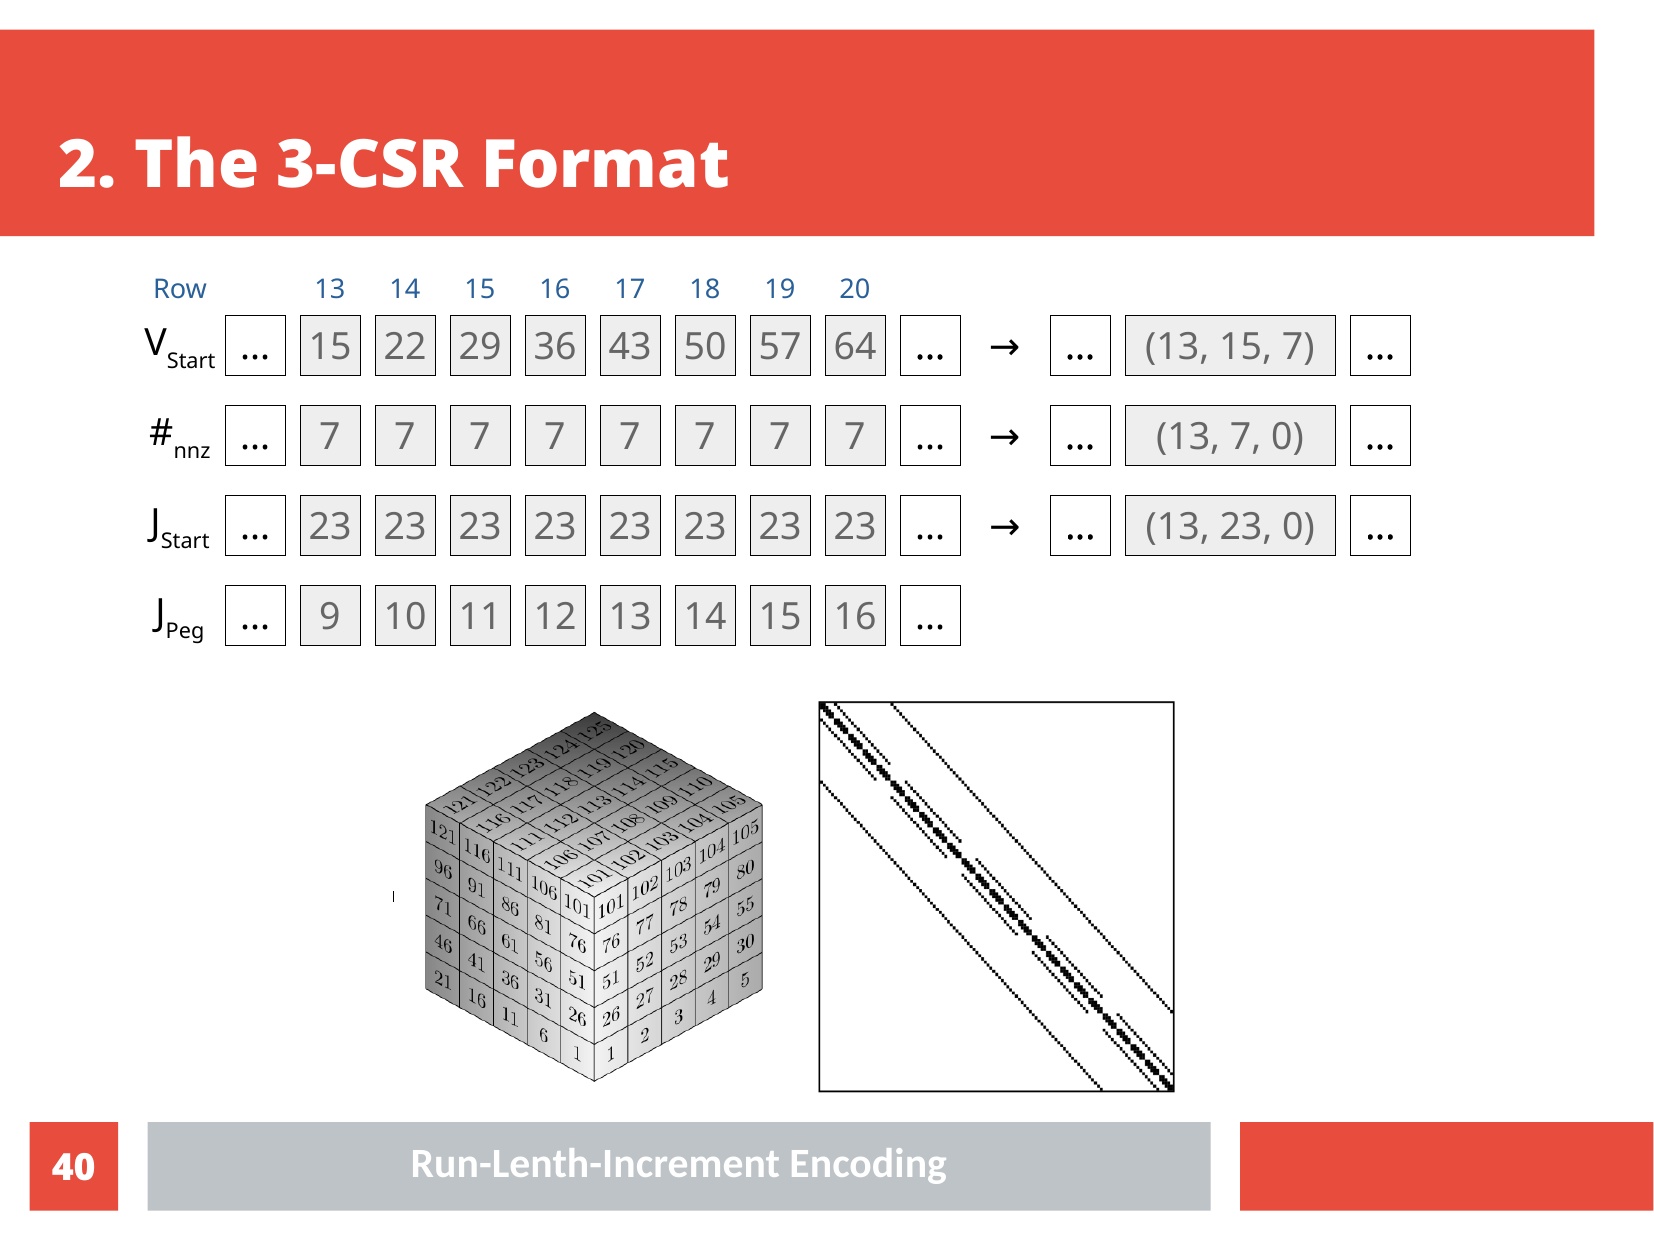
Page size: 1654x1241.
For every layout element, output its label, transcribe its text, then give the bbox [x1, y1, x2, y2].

text_box 16 [825, 585, 886, 646]
text_box VStart [150, 318, 211, 376]
text_box 23 [600, 495, 661, 556]
text_box 7 [675, 405, 736, 466]
text_box #nnz [150, 405, 211, 466]
text_box Row [150, 257, 211, 318]
text_box ... [225, 405, 286, 466]
text_box 64 [825, 318, 886, 376]
text_box JPeg [150, 585, 211, 646]
text_box (13, 23, 0) [1125, 495, 1336, 556]
text_box 7 [600, 405, 661, 466]
text_box 18 [675, 257, 736, 318]
text_box 9 [300, 585, 361, 646]
text_box 7 [750, 405, 811, 466]
text_box ... [1350, 315, 1411, 376]
picture [393, 652, 1199, 1111]
text_box 43 [600, 318, 661, 376]
text_box 15 [750, 585, 811, 646]
text_box 7 [525, 405, 586, 466]
text_box → [974, 315, 1035, 376]
text_box JStart [150, 495, 211, 556]
text_box ... [900, 495, 961, 556]
text_box ... [900, 405, 961, 466]
text_box 36 [525, 318, 586, 376]
text_box 13 [600, 585, 661, 646]
text_box Run-Lenth-Increment Encoding [150, 1125, 1208, 1210]
text_box 15 [450, 257, 511, 318]
text_box 13 [300, 257, 361, 318]
text_box 23 [300, 495, 361, 556]
text_box 12 [525, 585, 586, 646]
text_box (13, 7, 0) [1125, 405, 1336, 466]
text_box ... [1350, 405, 1411, 466]
text_box ... [1050, 405, 1111, 466]
text_box 14 [675, 585, 736, 646]
text_box ... [225, 495, 286, 556]
text_box 7 [825, 405, 886, 466]
text_box ... [900, 315, 961, 376]
text_box 7 [300, 405, 361, 466]
text_box 16 [525, 257, 586, 318]
text_box ... [1350, 495, 1411, 556]
text_box 23 [825, 495, 886, 556]
text_box 23 [450, 495, 511, 556]
text_box → [974, 405, 1035, 466]
text_box 23 [750, 495, 811, 556]
text_box ... [225, 315, 286, 376]
text_box 57 [750, 318, 811, 376]
text_box 20 [825, 257, 886, 318]
text_box ... [225, 585, 286, 646]
text_box 7 [450, 405, 511, 466]
text_box 50 [675, 318, 736, 376]
text_box 19 [750, 257, 811, 318]
text_box ... [1050, 315, 1111, 376]
text_box 29 [450, 318, 511, 376]
text_box 22 [375, 318, 436, 376]
text_box 23 [525, 495, 586, 556]
title 2. The 3-CSR Format [59, 59, 1595, 207]
text_box 23 [375, 495, 436, 556]
text_box 14 [375, 257, 436, 318]
text_box 7 [375, 405, 436, 466]
text_box → [975, 495, 1036, 556]
text_box ... [1050, 495, 1111, 556]
text_box 17 [600, 257, 661, 318]
text_box (13, 15, 7) [1125, 315, 1336, 376]
text_box ... [900, 585, 961, 646]
text_box 15 [300, 318, 361, 376]
text_box 10 [375, 585, 436, 646]
text_box 23 [675, 495, 736, 556]
text_box 11 [450, 585, 511, 646]
